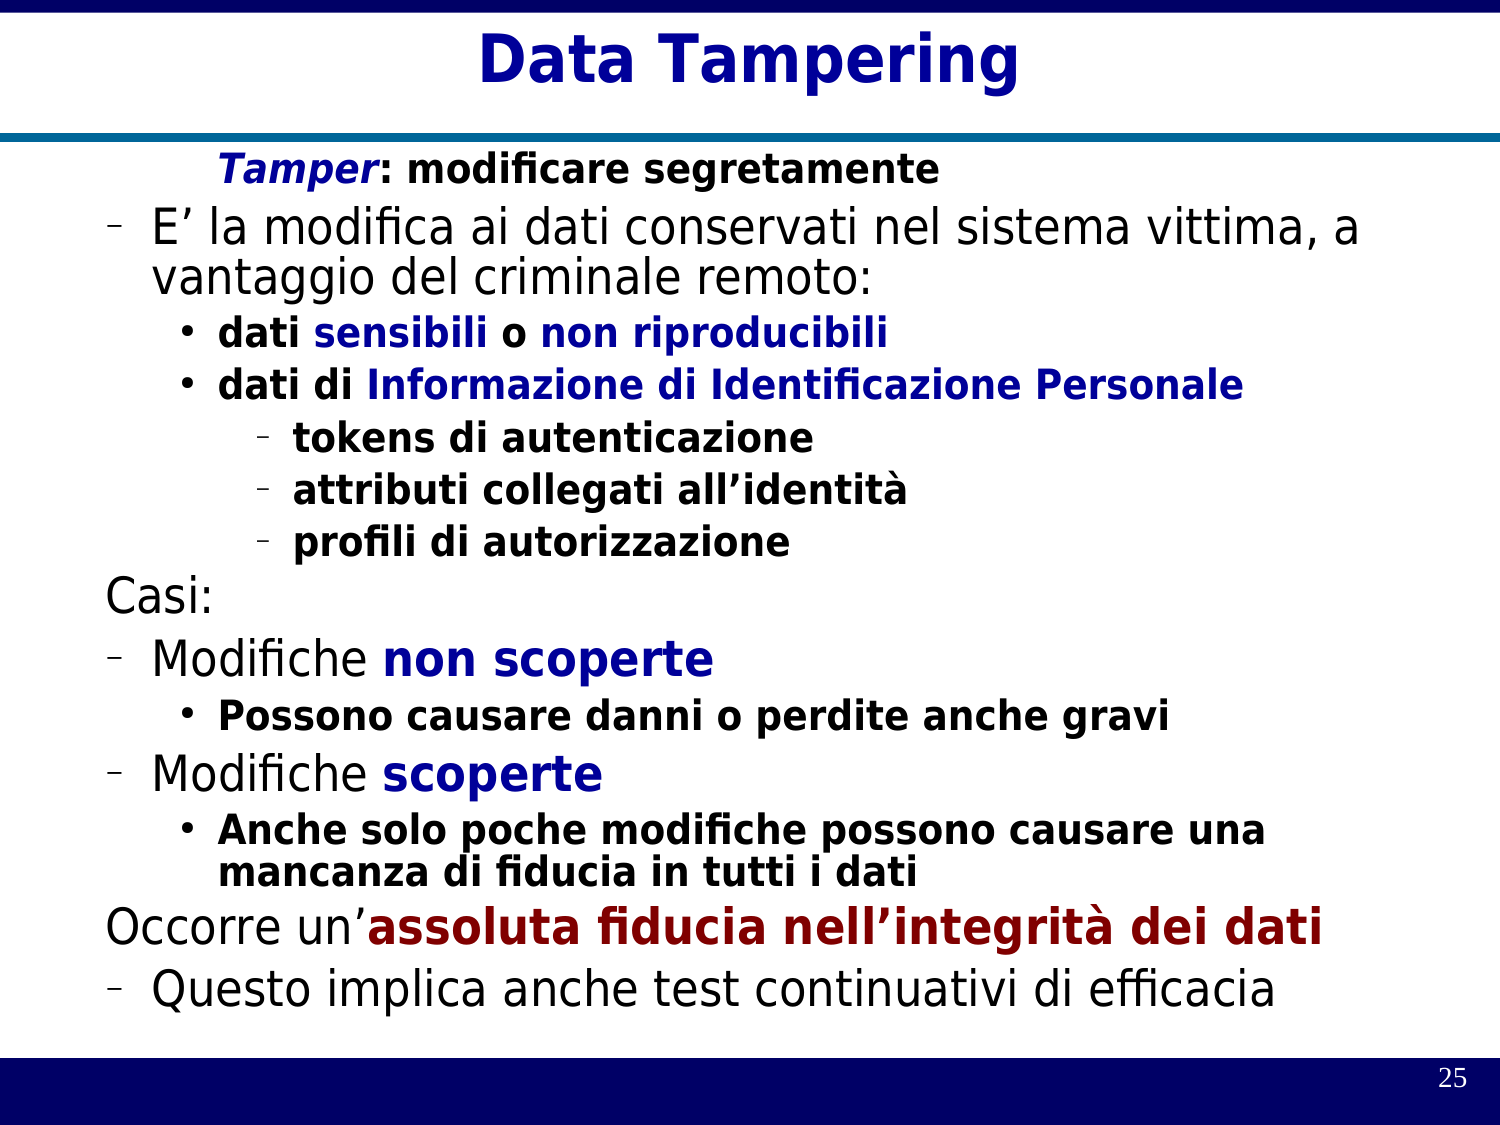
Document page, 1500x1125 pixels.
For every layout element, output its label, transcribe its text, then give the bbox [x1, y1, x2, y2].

list Tamper: modificare segretamente E’ la modifica ai dati conservati nel sistema vittima, a vantaggio del criminale remoto: dati sensibili o non riproducibili dati di Informazione di Identificazione Personale tokens di autenticazione attributi collegati all’identità profili di autorizzazione Casi: Modifiche non scoperte Possono causare danni o perdite anche gravi Modifiche scoperte Anche solo poche modifiche possono causare una mancanza di fiducia in tutti i dati Occorre un’assoluta fiducia nell’integrità dei dati Questo implica anche test continuativi di efficacia [30, 149, 1471, 1024]
title Data Tampering [30, 0, 1471, 126]
